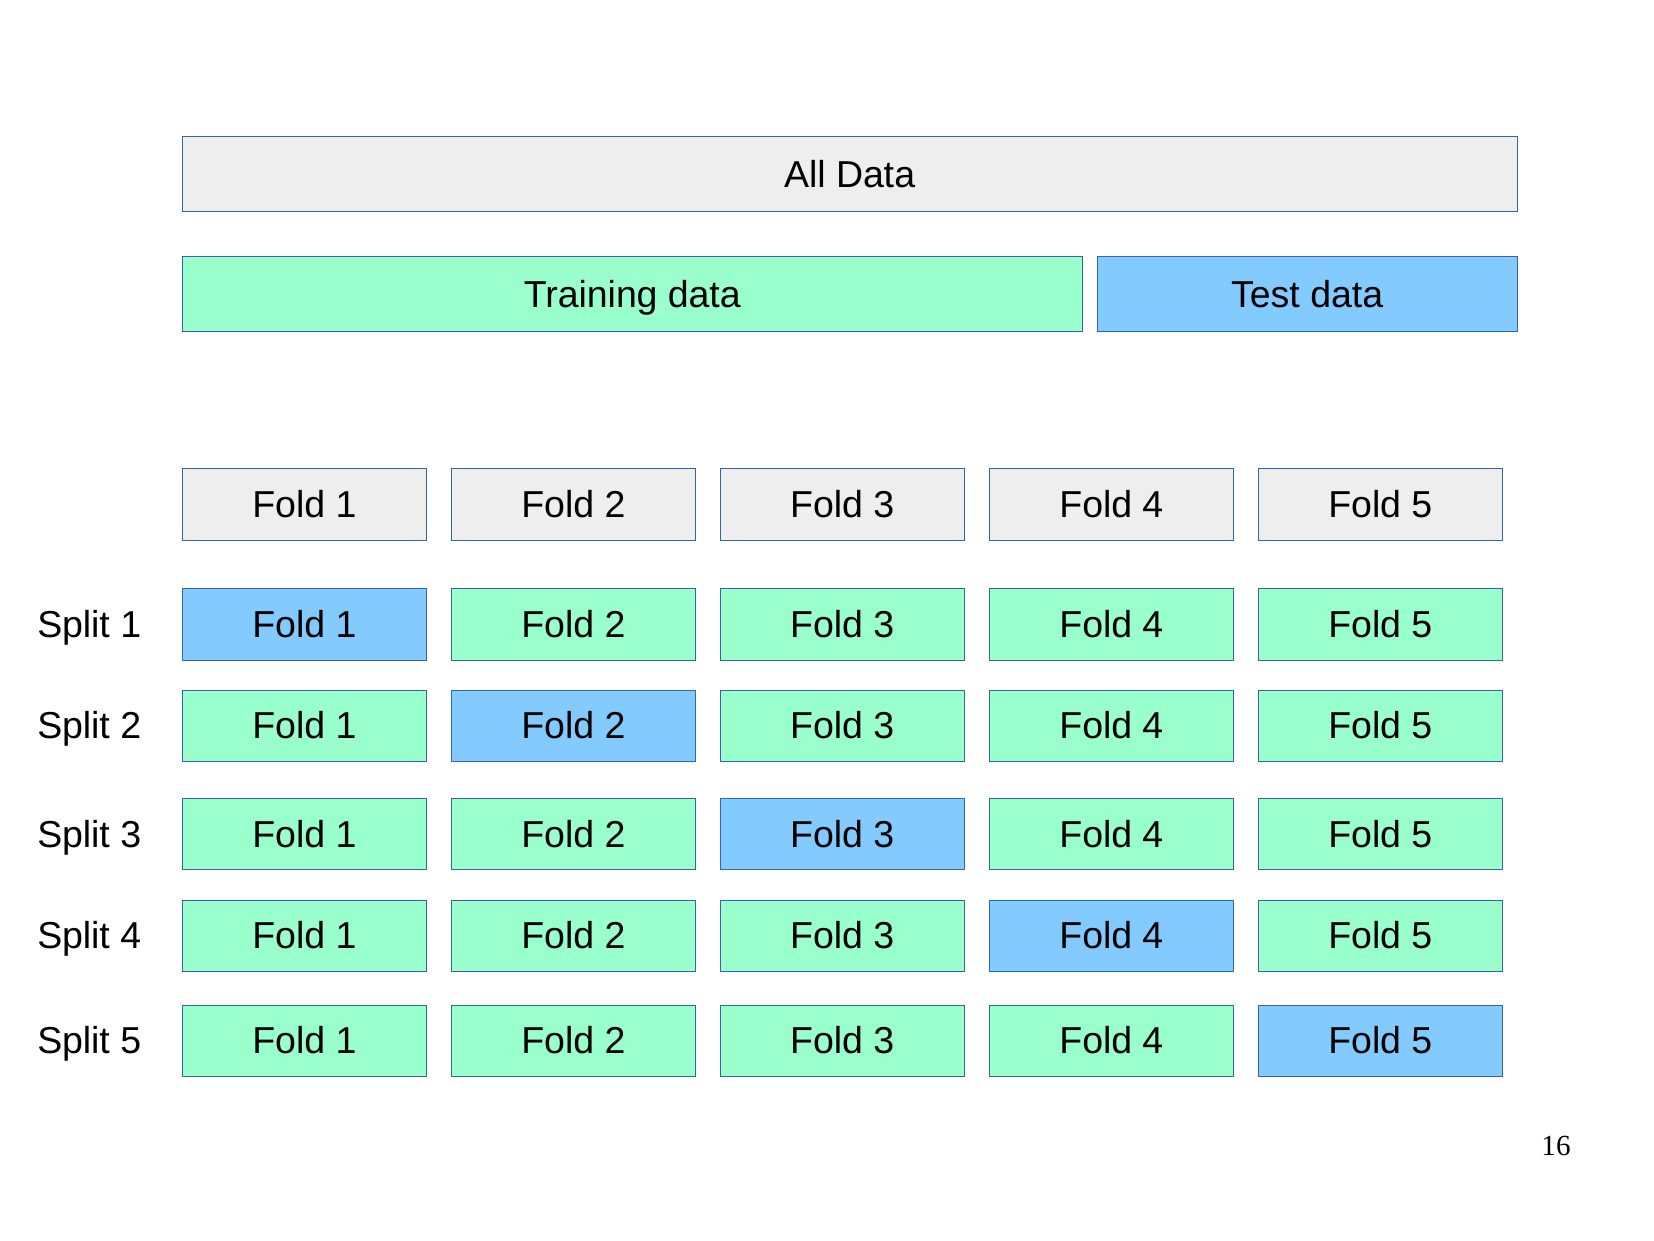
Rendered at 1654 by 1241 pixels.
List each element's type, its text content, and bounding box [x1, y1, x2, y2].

text_box Fold 3 [720, 588, 965, 661]
text_box Test data [1097, 256, 1518, 332]
text_box Fold 4 [989, 468, 1234, 541]
text_box Fold 1 [182, 1005, 427, 1077]
text_box Fold 3 [720, 900, 965, 972]
text_box Fold 5 [1258, 690, 1503, 762]
text_box Fold 3 [720, 690, 965, 762]
text_box Split 5 [22, 1012, 160, 1070]
text_box Split 4 [22, 907, 160, 965]
text_box Fold 4 [989, 1005, 1234, 1077]
text_box Fold 2 [451, 588, 696, 661]
text_box All Data [182, 136, 1518, 212]
text_box Fold 5 [1258, 1005, 1503, 1077]
text_box Training data [182, 256, 1083, 332]
text_box Split 3 [22, 805, 160, 863]
text_box Fold 4 [989, 798, 1234, 870]
text_box Fold 1 [182, 690, 427, 762]
text_box Fold 1 [182, 798, 427, 870]
text_box Fold 2 [451, 468, 696, 541]
text_box Fold 2 [451, 690, 696, 762]
text_box Fold 1 [182, 900, 427, 972]
text_box Fold 1 [182, 468, 427, 541]
text_box Fold 4 [989, 690, 1234, 762]
text_box Fold 3 [720, 1005, 965, 1077]
text_box [1485, 600, 1636, 671]
text_box Fold 4 [989, 588, 1234, 661]
text_box Fold 4 [989, 900, 1234, 972]
text_box Fold 3 [720, 798, 965, 870]
text_box Fold 2 [451, 1005, 696, 1077]
text_box Fold 2 [451, 798, 696, 870]
text_box Fold 2 [451, 900, 696, 972]
text_box Split 1 [22, 595, 160, 653]
text_box Fold 5 [1258, 798, 1503, 870]
text_box Fold 1 [182, 588, 427, 661]
text_box Fold 5 [1258, 900, 1503, 972]
text_box Split 2 [22, 697, 160, 755]
text_box Fold 5 [1258, 588, 1503, 661]
text_box Fold 5 [1258, 468, 1503, 541]
text_box Fold 3 [720, 468, 965, 541]
